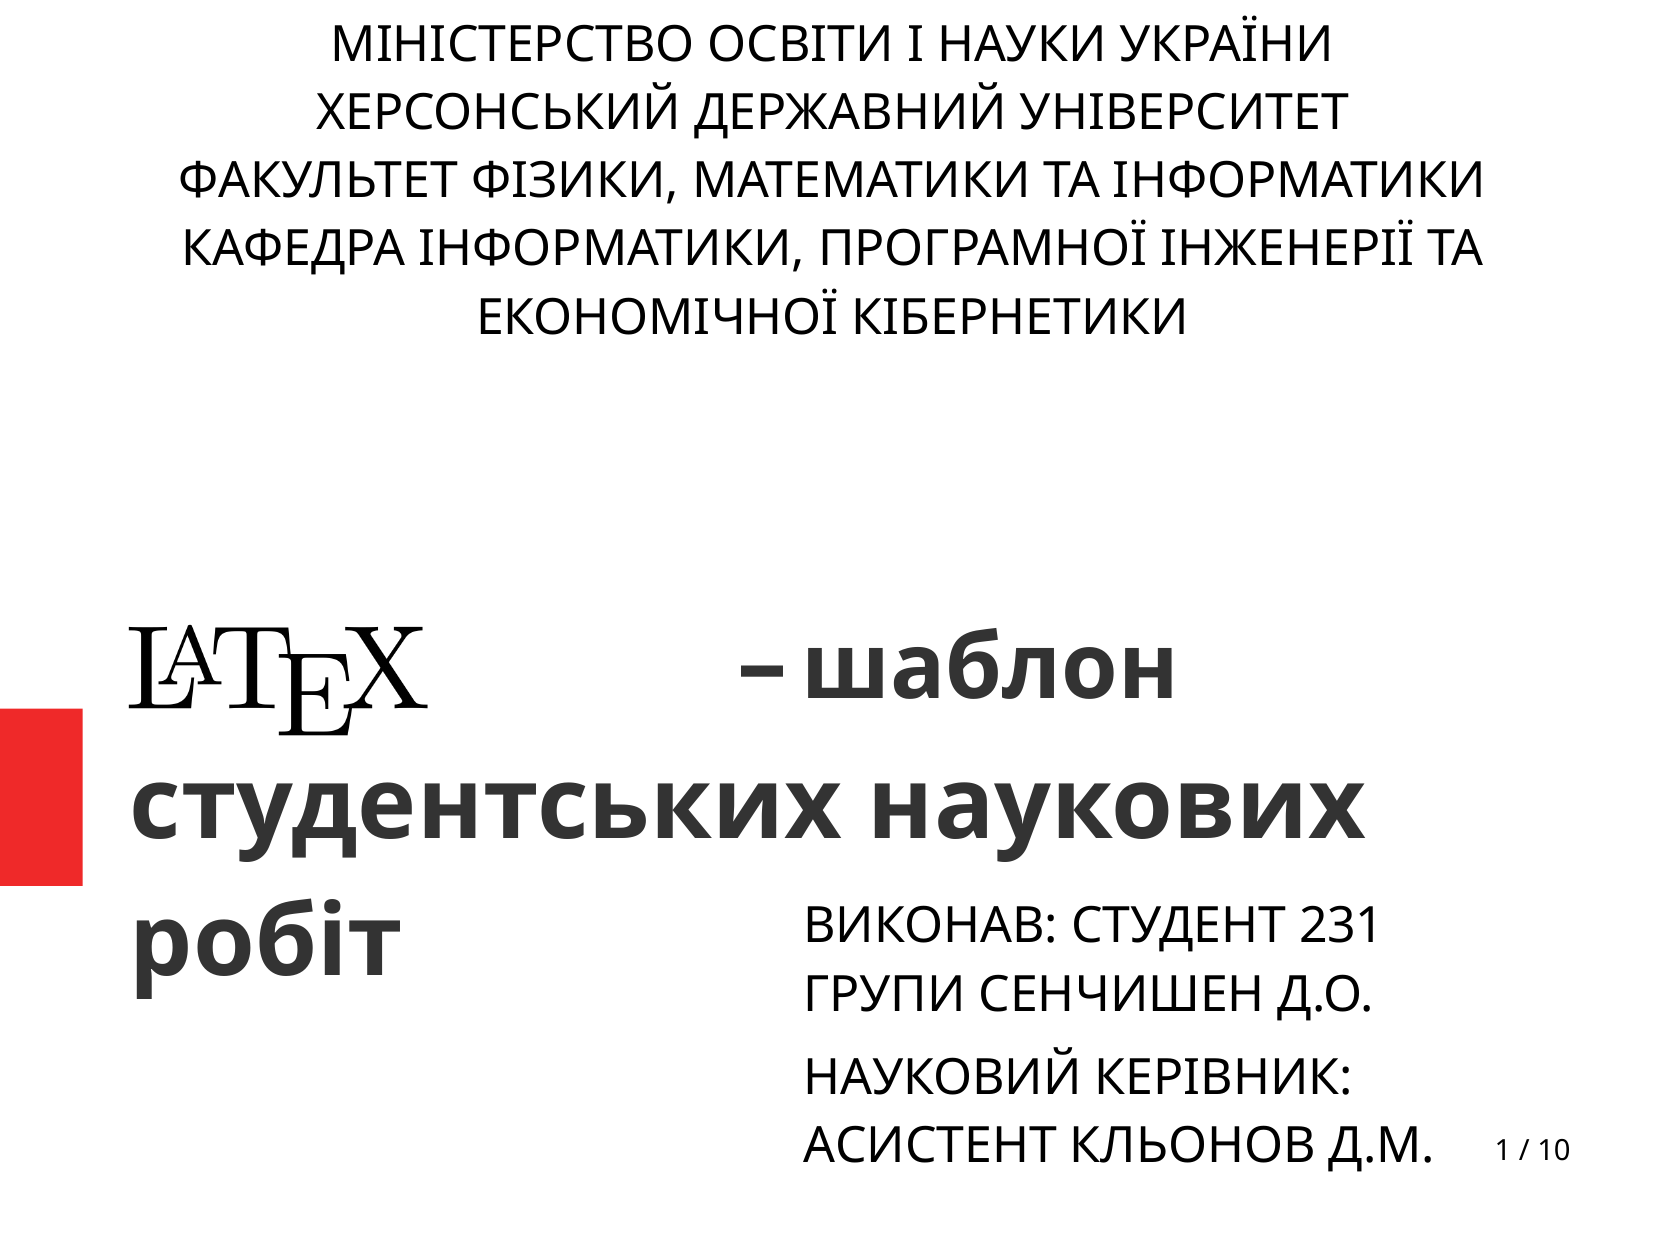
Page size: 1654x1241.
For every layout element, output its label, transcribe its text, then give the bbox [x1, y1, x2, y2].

picture [118, 614, 438, 747]
text_box Міністерство освіти і науки України Херсонський державний університет Факультет фізики, математики та інформатики Кафедра інформатики, програмної інженерії та економічної кібернетики [47, 23, 1619, 333]
subtitle Виконав: студент 231 групи Сенчишен Д.О. Науковий керівник: асистент Кльонов Д.М. [803, 826, 1501, 1241]
title – шаблон студентських наукових робіт [129, 596, 1536, 987]
